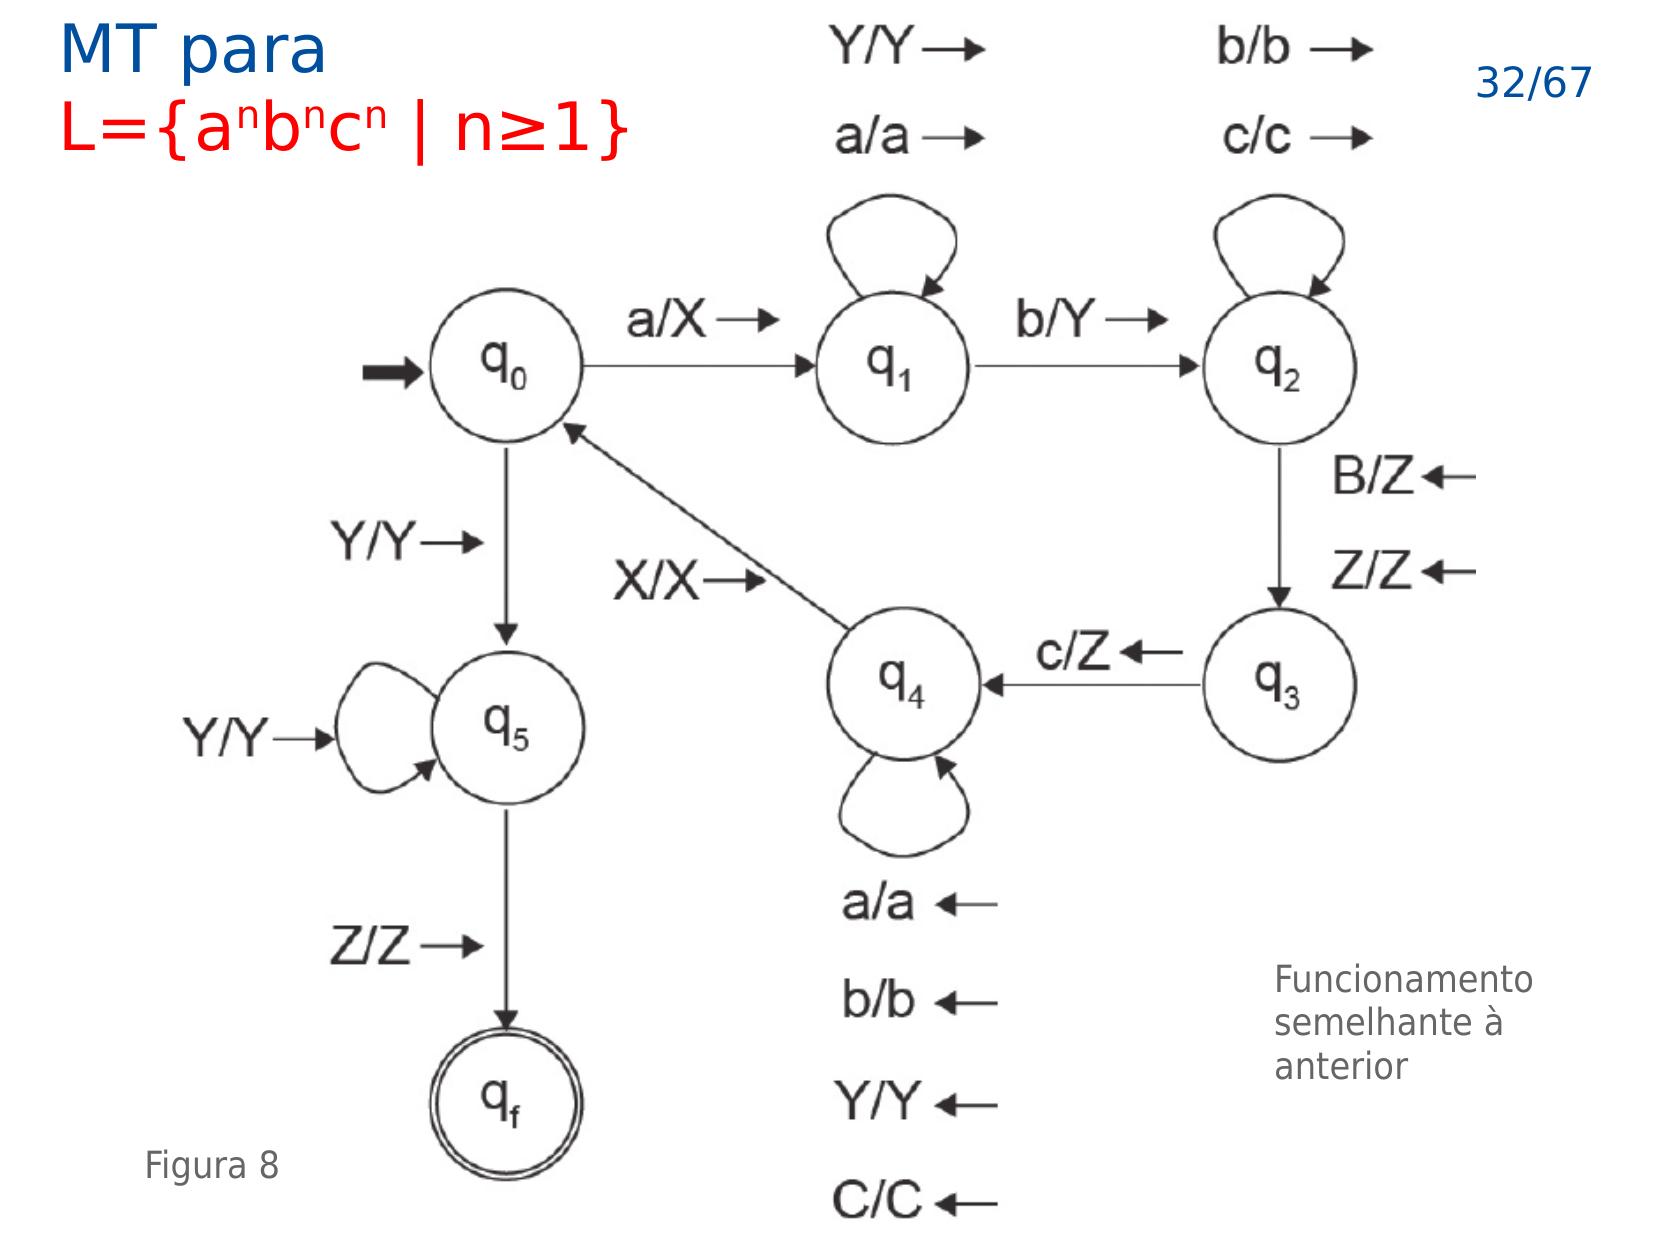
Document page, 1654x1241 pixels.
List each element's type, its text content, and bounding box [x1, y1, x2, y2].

title MT para L={anbncn | n≥1} [59, 10, 1625, 167]
picture [178, 167, 1476, 1222]
text_box Funcionamento semelhante à anterior [1259, 950, 1608, 1115]
text_box Figura 8 [129, 1136, 296, 1196]
